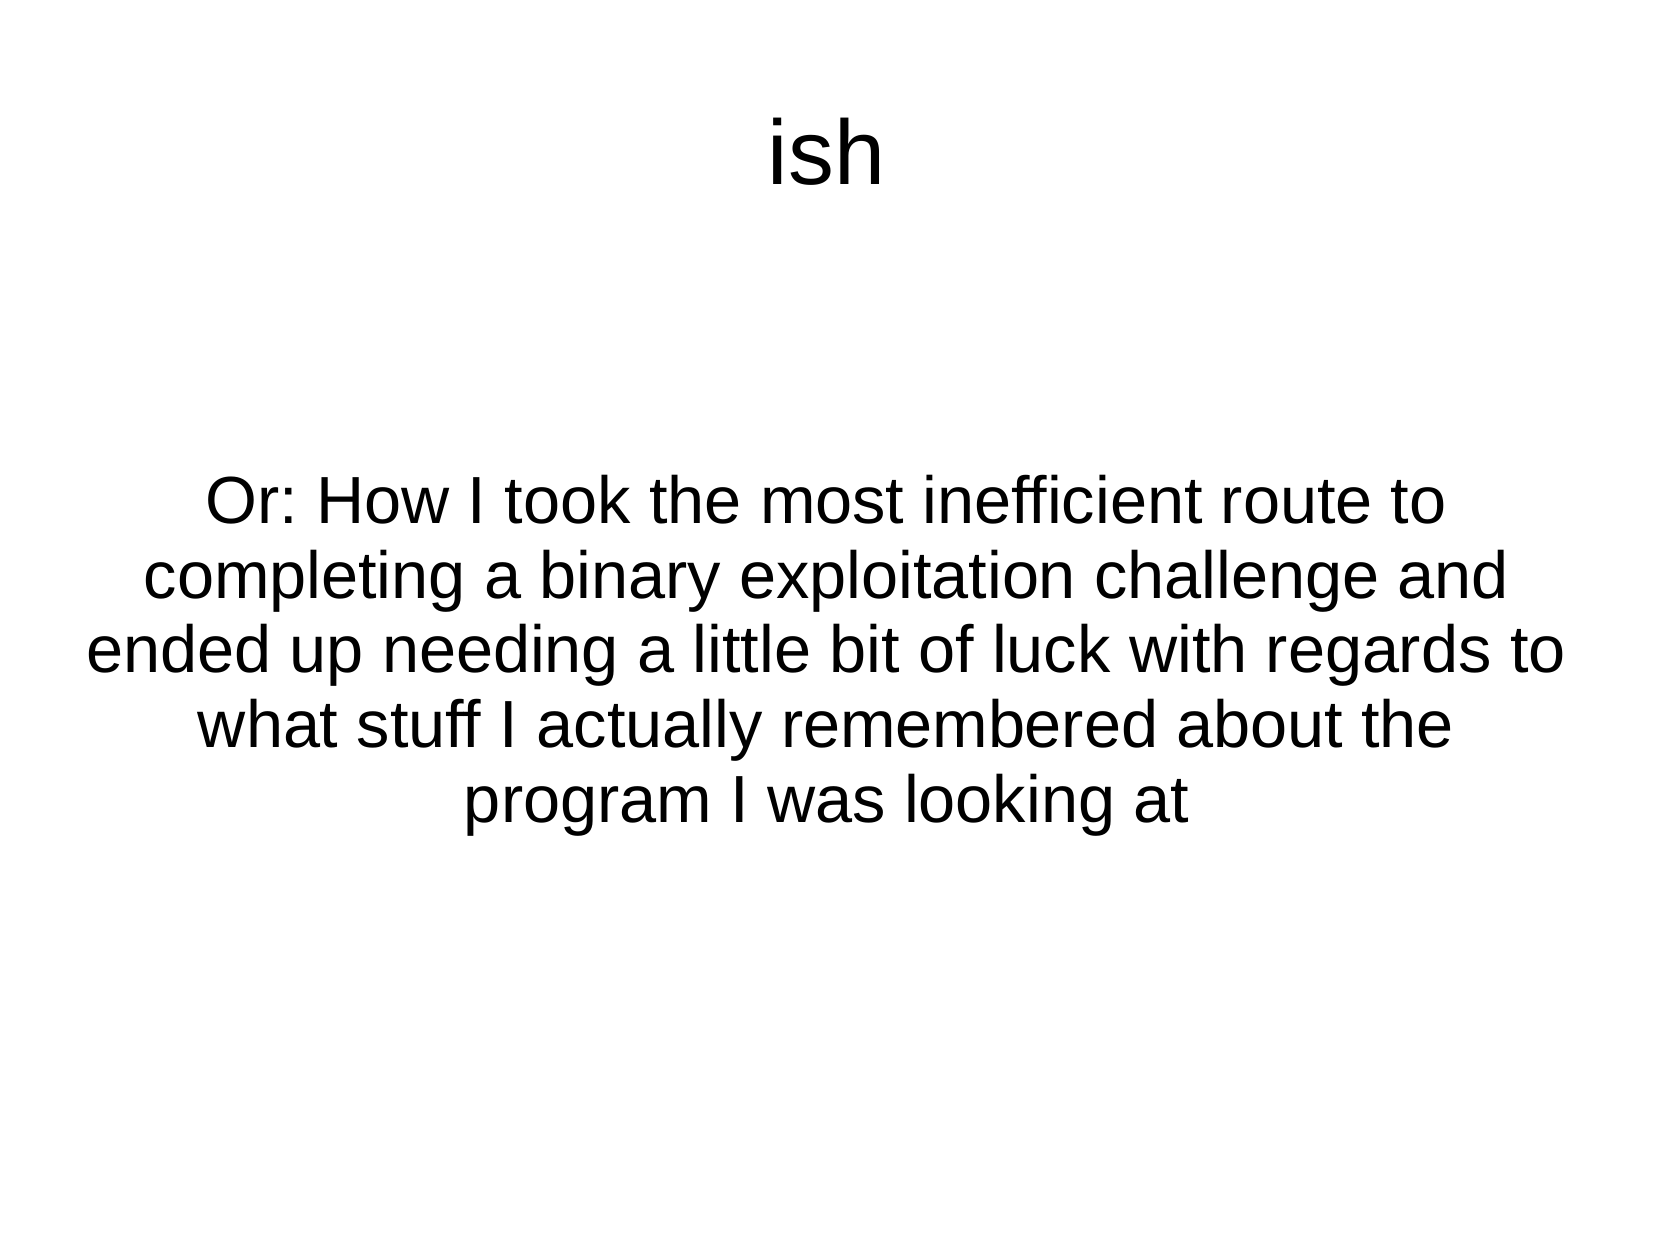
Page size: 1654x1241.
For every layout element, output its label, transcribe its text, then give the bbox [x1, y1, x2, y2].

subtitle Or: How I took the most inefficient route to completing a binary exploitation challenge and ended up needing a little bit of luck with regards to what stuff I actually remembered about the program I was looking at [82, 290, 1571, 1010]
title ish [82, 49, 1571, 257]
